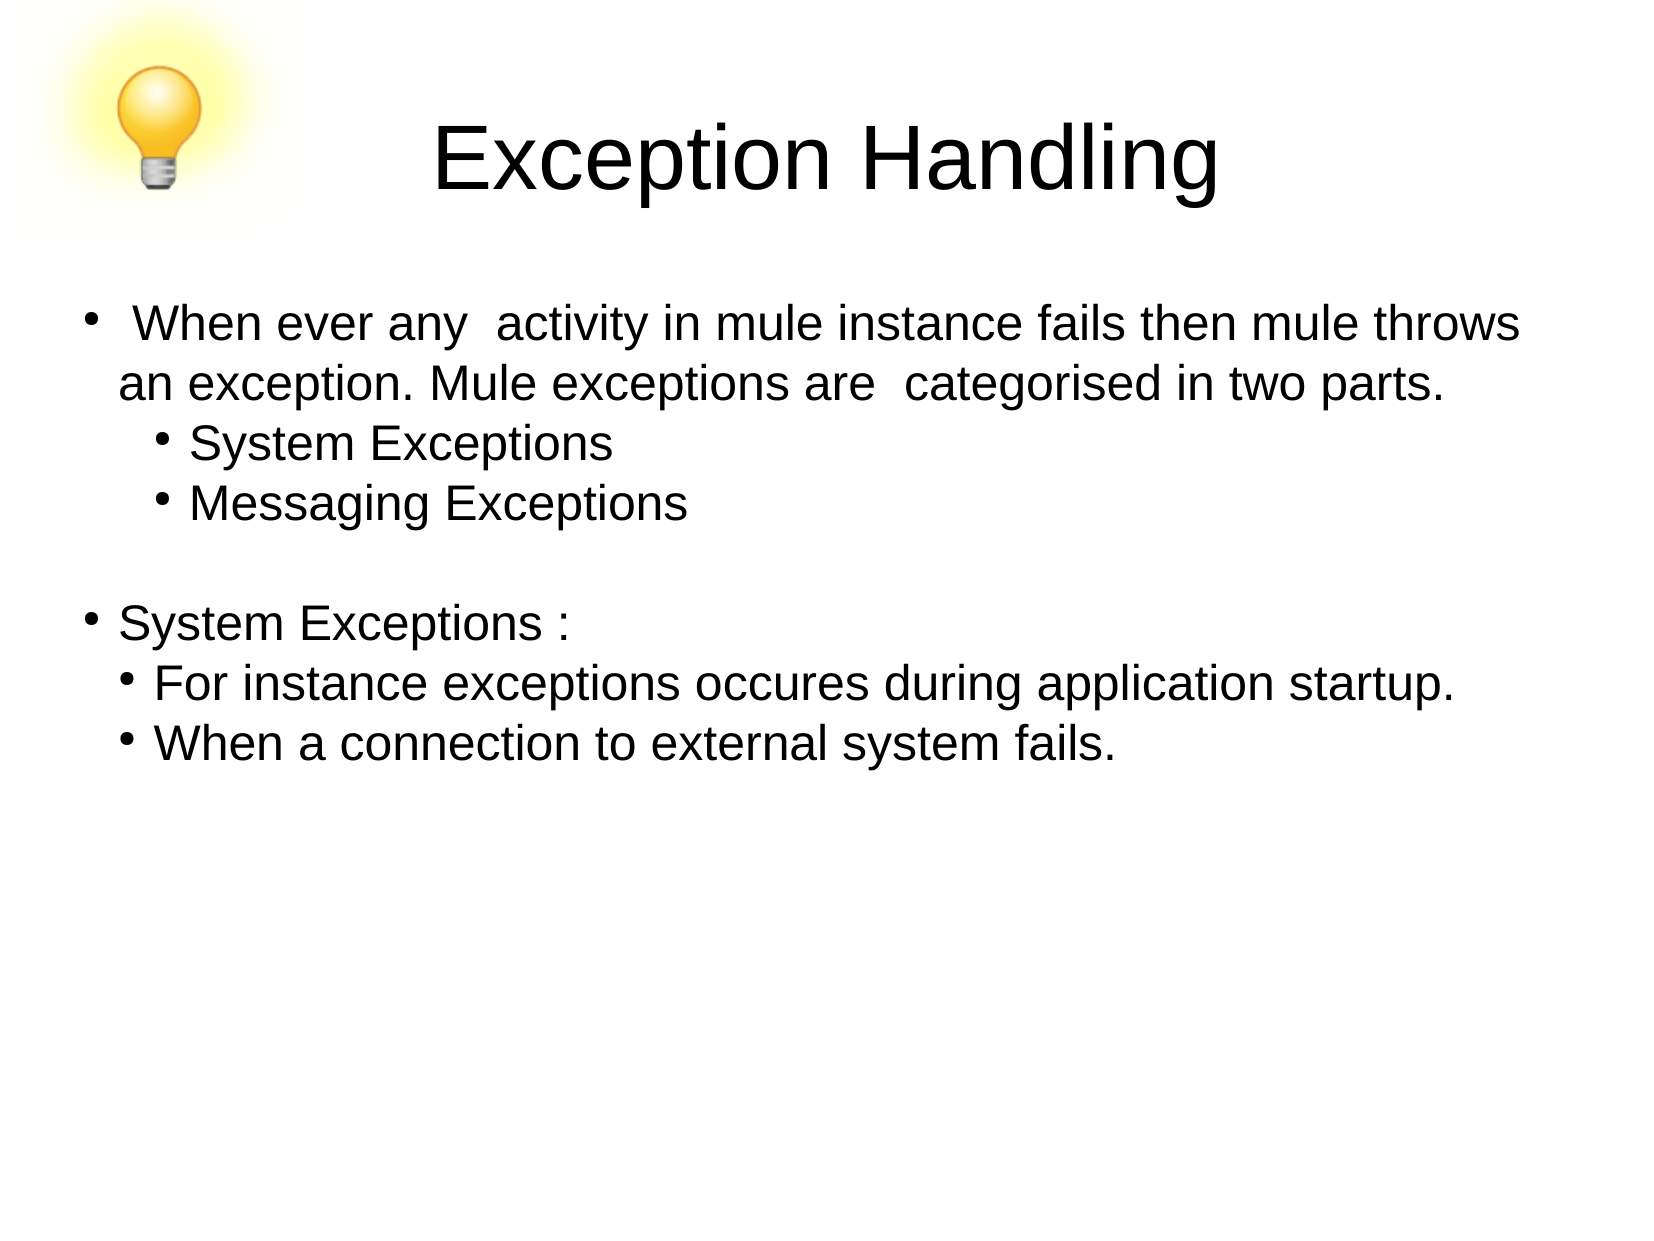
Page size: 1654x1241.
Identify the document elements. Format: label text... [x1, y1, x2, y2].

text_box Exception Handling [82, 49, 1571, 257]
picture [7, 0, 307, 237]
text_box When ever any activity in mule instance fails then mule throws an exception. Mule exceptions are categorised in two parts. System Exceptions Messaging Exceptions System Exceptions : For instance exceptions occures during application startup. When a connection to external system fails. [82, 290, 1571, 1010]
